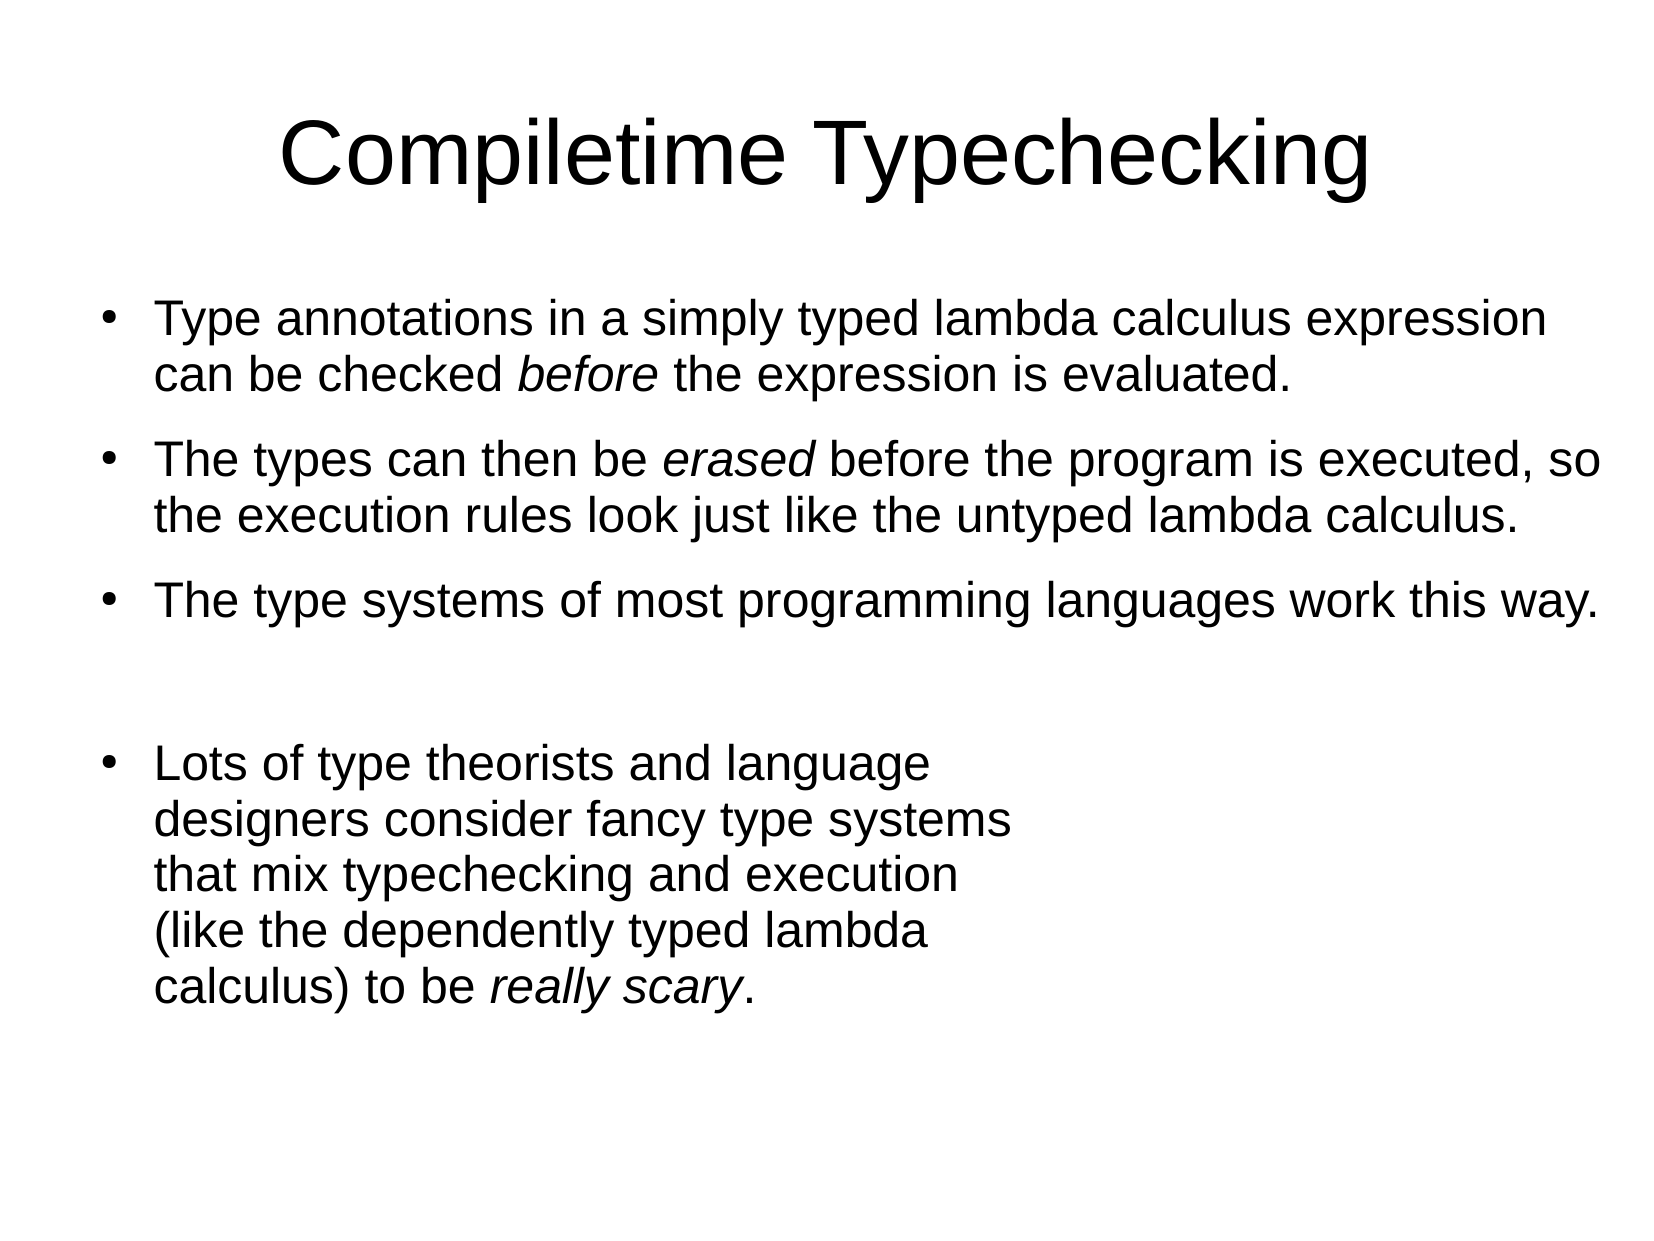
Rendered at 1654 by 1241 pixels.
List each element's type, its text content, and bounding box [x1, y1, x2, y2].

title Compiletime Typechecking [82, 49, 1571, 257]
text_box Lots of type theorists and language designers consider fancy type systems that mix typechecking and execution (like the dependently typed lambda calculus) to be really scary. [82, 735, 1036, 1156]
list Type annotations in a simply typed lambda calculus expression can be checked before the expression is evaluated. The types can then be erased before the program is executed, so the execution rules look just like the untyped lambda calculus. The type systems of most programming languages work this way. [82, 290, 1606, 714]
